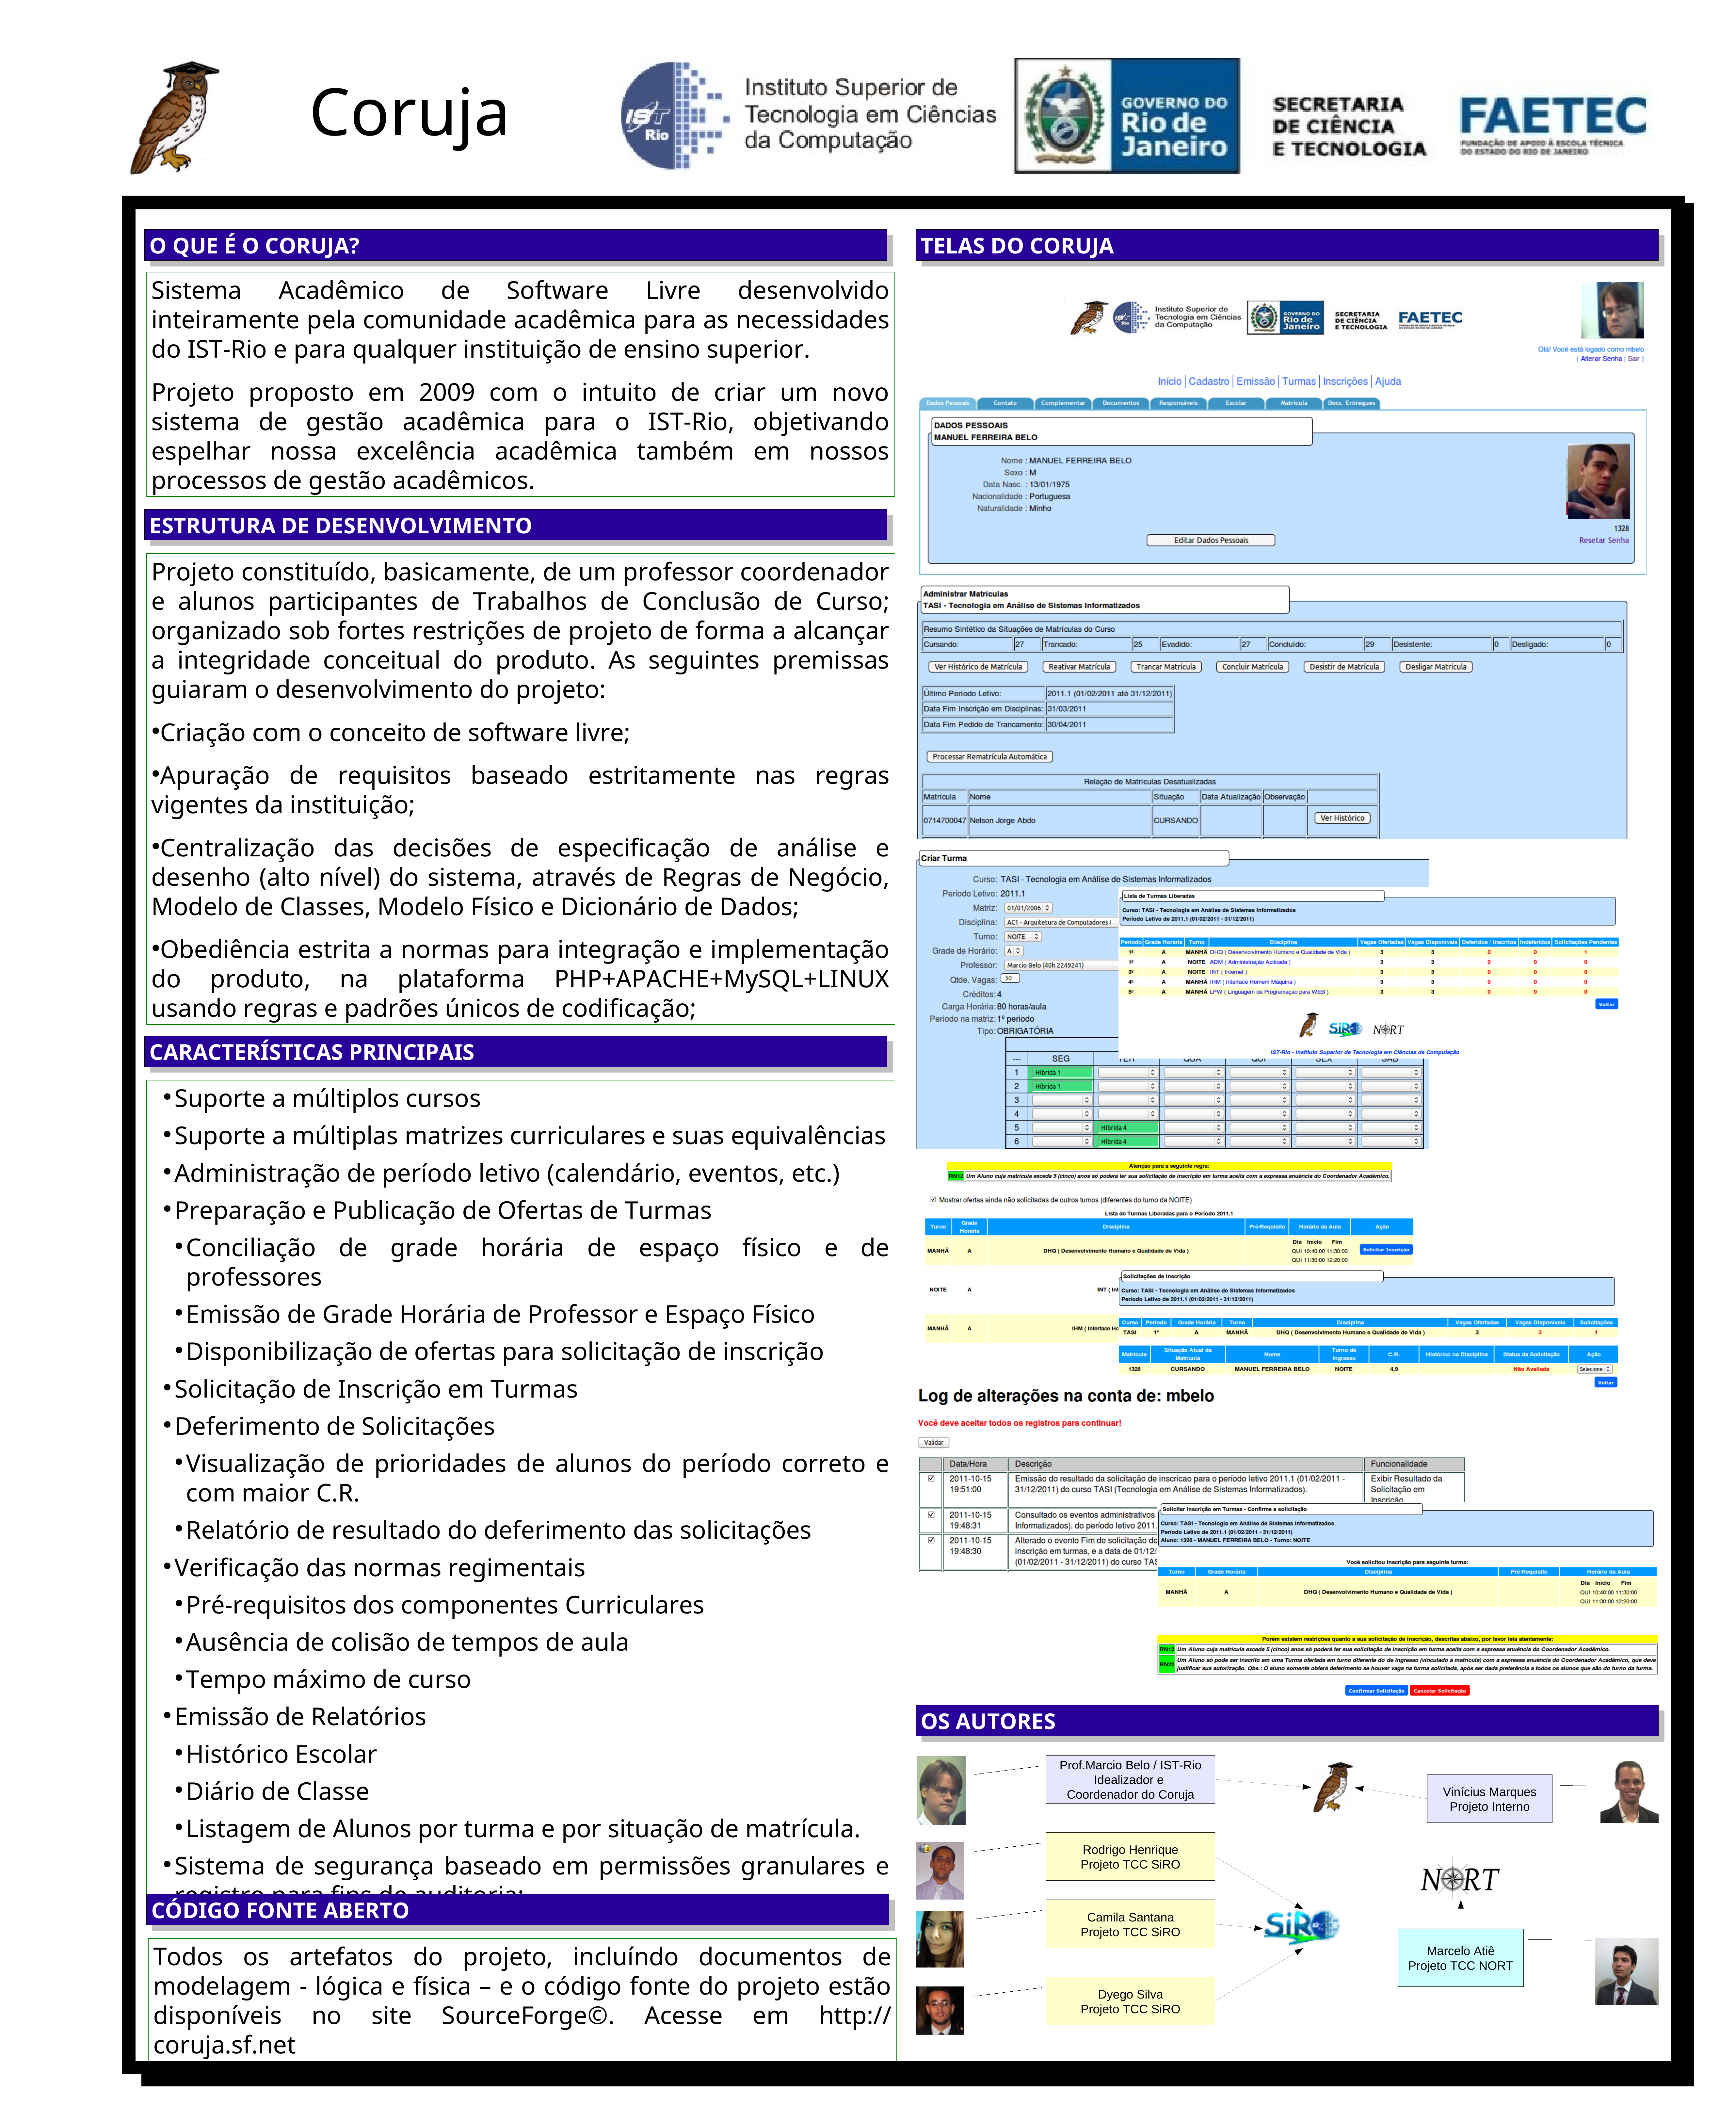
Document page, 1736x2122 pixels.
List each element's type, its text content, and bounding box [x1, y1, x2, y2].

text_box O QUE É O CORUJA? [144, 229, 887, 261]
text_box OS AUTORES [916, 1705, 1659, 1736]
picture [917, 280, 1650, 576]
picture [1417, 1856, 1504, 1900]
text_box Coruja [241, 67, 579, 151]
text_box ESTRUTURA DE DESENVOLVIMENTO [144, 509, 887, 540]
picture [916, 1911, 964, 1968]
picture [916, 1986, 964, 2035]
text_box Todos os artefatos do projeto, incluíndo documentos de modelagem - lógica e física – e o código fonte do projeto estão disponíveis no site SourceForge©. Acesse em http://coruja.sf.net [148, 1938, 897, 2061]
picture [916, 584, 1630, 839]
picture [1311, 1762, 1355, 1813]
picture [1600, 1760, 1659, 1823]
picture [125, 60, 224, 177]
picture [917, 1756, 966, 1825]
text_box CÓDIGO FONTE ABERTO [146, 1894, 889, 1925]
picture [916, 1157, 1659, 1697]
text_box Prof.Marcio Belo / IST-Rio Idealizador e Coordenador do Coruja [1046, 1755, 1215, 1804]
text_box Sistema Acadêmico de Software Livre desenvolvido inteiramente pela comunidade acadêmica para as necessidades do IST-Rio e para qualquer instituição de ensino superior. Projeto proposto em 2009 com o intuito de criar um novo sistema de gestão acadêmica para o IST-Rio, objetivando espelhar nossa excelência acadêmica também em nossos processos de gestão acadêmicos. [146, 272, 895, 496]
picture [916, 849, 1620, 1149]
text_box Camila Santana Projeto TCC SiRO [1046, 1900, 1215, 1948]
text_box [129, 202, 1688, 2080]
text_box Rodrigo Henrique Projeto TCC SiRO [1046, 1832, 1215, 1881]
picture [1263, 1909, 1344, 1948]
text_box Dyego Silva Projeto TCC SiRO [1046, 1977, 1215, 2025]
text_box Marcelo Atiê Projeto TCC NORT [1398, 1929, 1523, 1987]
text_box TELAS DO CORUJA [916, 229, 1659, 261]
text_box CARACTERÍSTICAS PRINCIPAIS [144, 1036, 887, 1067]
text_box Projeto constituído, basicamente, de um professor coordenador e alunos participantes de Trabalhos de Conclusão de Curso; organizado sob fortes restrições de projeto de forma a alcançar a integridade conceitual do produto. As seguintes premissas guiaram o desenvolvimento do projeto: Criação com o conceito de software livre; Apuração de requisitos baseado estritamente nas regras vigentes da instituição; Centralização das decisões de especificação de análise e desenho (alto nível) do sistema, através de Regras de Negócio, Modelo de Classes, Modelo Físico e Dicionário de Dados; Obediência estrita a normas para integração e implementação do produto, na plataforma PHP+APACHE+MySQL+LINUX usando regras e padrões únicos de codificação; [146, 553, 895, 1025]
text_box Suporte a múltiplos cursos Suporte a múltiplas matrizes curriculares e suas equivalências Administração de período letivo (calendário, eventos, etc.) Preparação e Publicação de Ofertas de Turmas Conciliação de grade horária de espaço físico e de professores Emissão de Grade Horária de Professor e Espaço Físico Disponibilização de ofertas para solicitação de inscrição Solicitação de Inscrição em Turmas Deferimento de Solicitações Visualização de prioridades de alunos do período correto e com maior C.R. Relatório de resultado do deferimento das solicitações Verificação das normas regimentais Pré-requisitos dos componentes Curriculares Ausência de colisão de tempos de aula Tempo máximo de curso Emissão de Relatórios Histórico Escolar Diário de Classe Listagem de Alunos por turma e por situação de matrícula. Sistema de segurança baseado em permissões granulares e registro para fins de auditoria; [146, 1080, 895, 1912]
picture [1595, 1938, 1659, 2005]
picture [607, 58, 1652, 174]
text_box Vinícius Marques Projeto Interno [1427, 1774, 1552, 1823]
picture [916, 1842, 964, 1900]
